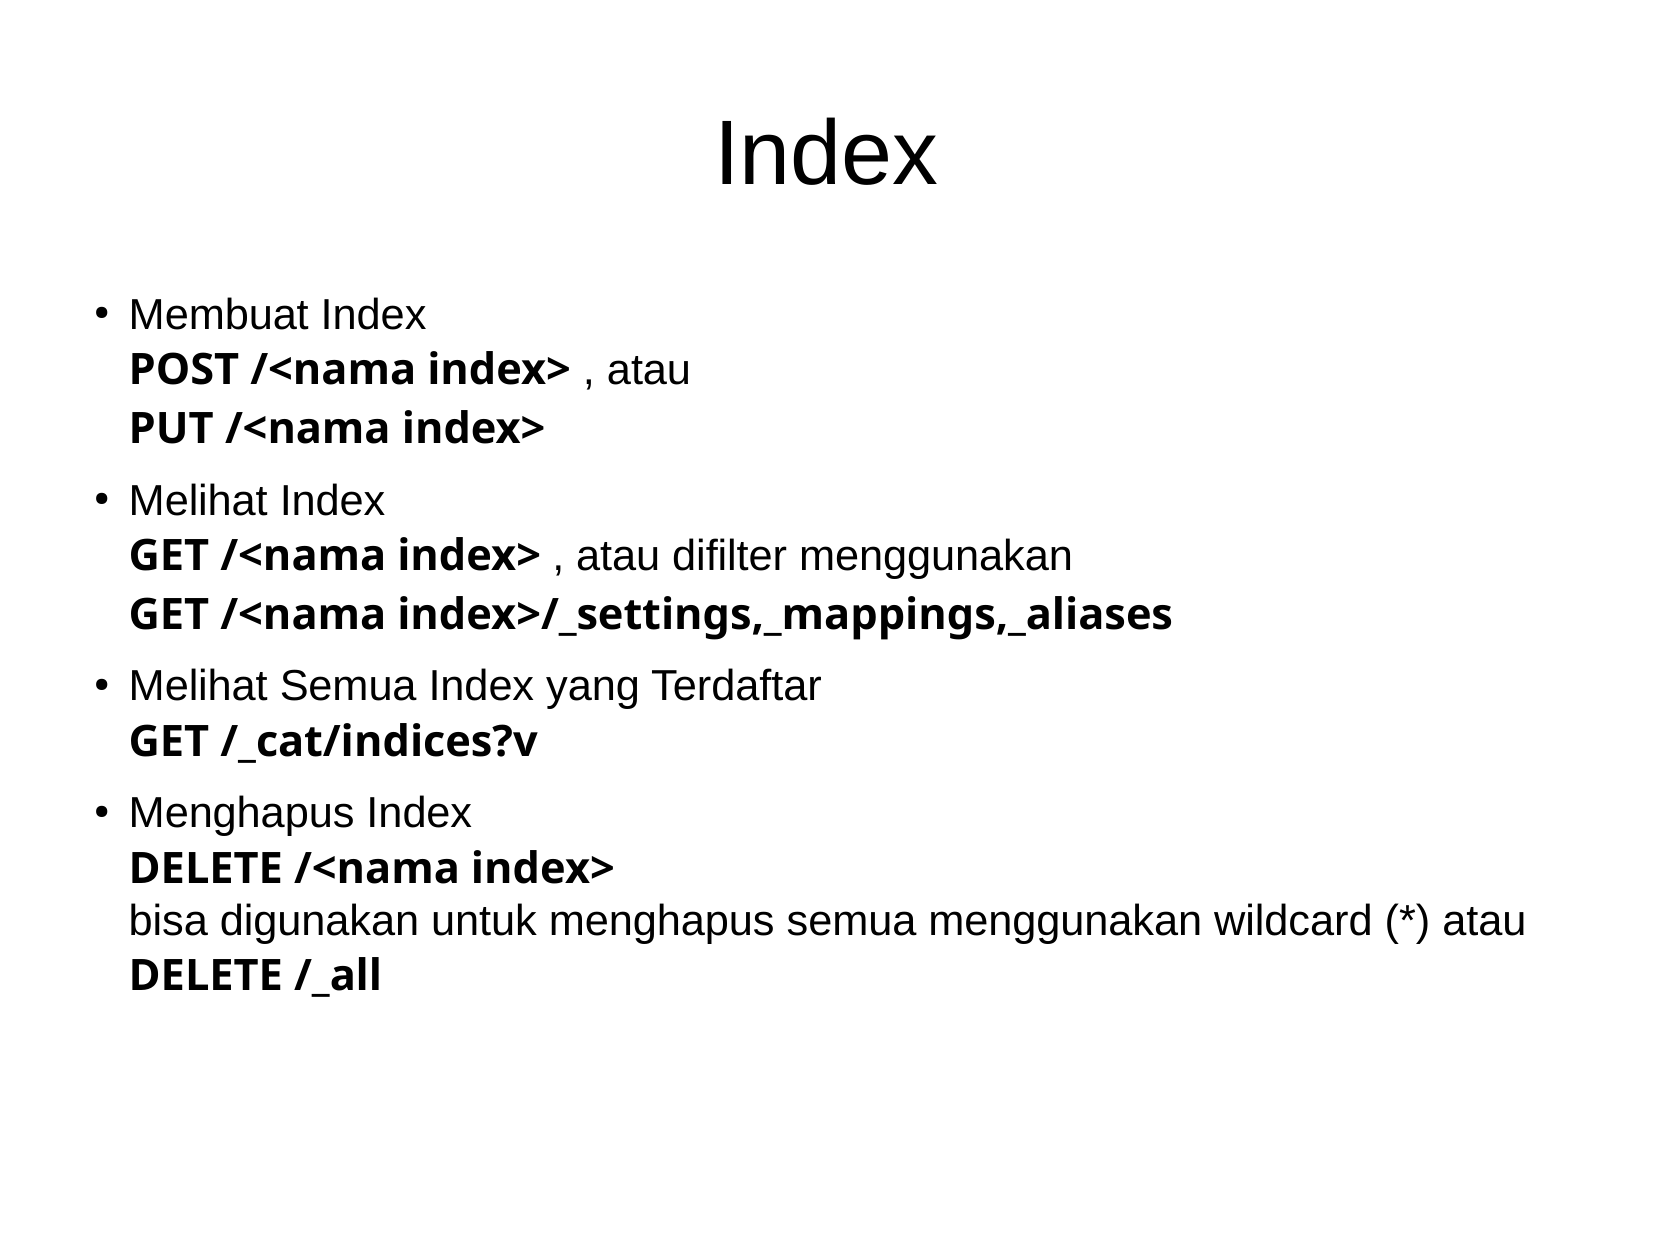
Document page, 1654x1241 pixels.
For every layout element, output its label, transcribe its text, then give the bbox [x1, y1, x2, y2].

list Membuat Index POST /<nama index> , atau PUT /<nama index> Melihat Index GET /<nama index> , atau difilter menggunakan GET /<nama index>/_settings,_mappings,_aliases Melihat Semua Index yang Terdaftar GET /_cat/indices?v Menghapus Index DELETE /<nama index> bisa digunakan untuk menghapus semua menggunakan wildcard (*) atau DELETE /_all [82, 290, 1571, 1010]
title Index [82, 49, 1571, 257]
